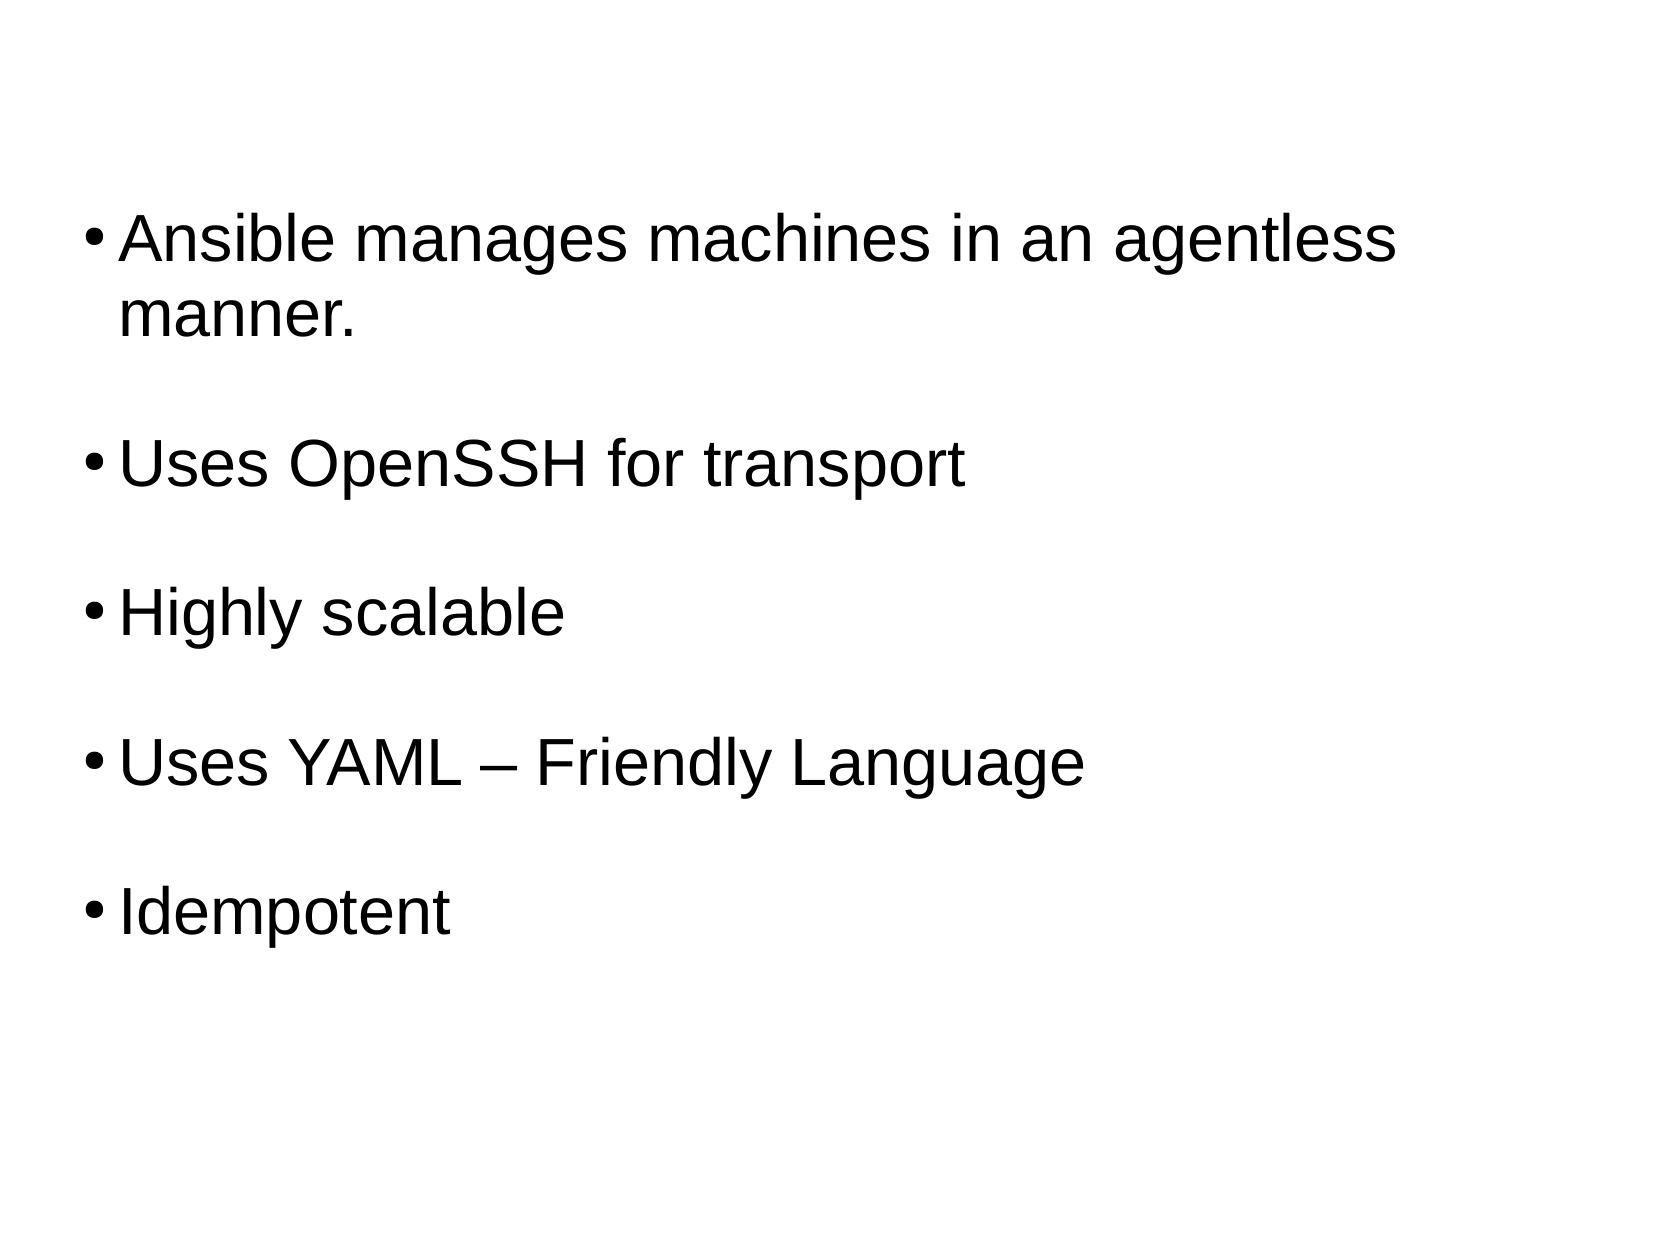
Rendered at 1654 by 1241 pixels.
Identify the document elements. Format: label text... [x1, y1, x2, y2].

subtitle Ansible manages machines in an agentless manner. Uses OpenSSH for transport Highly scalable Uses YAML – Friendly Language Idempotent [82, 126, 1571, 1087]
